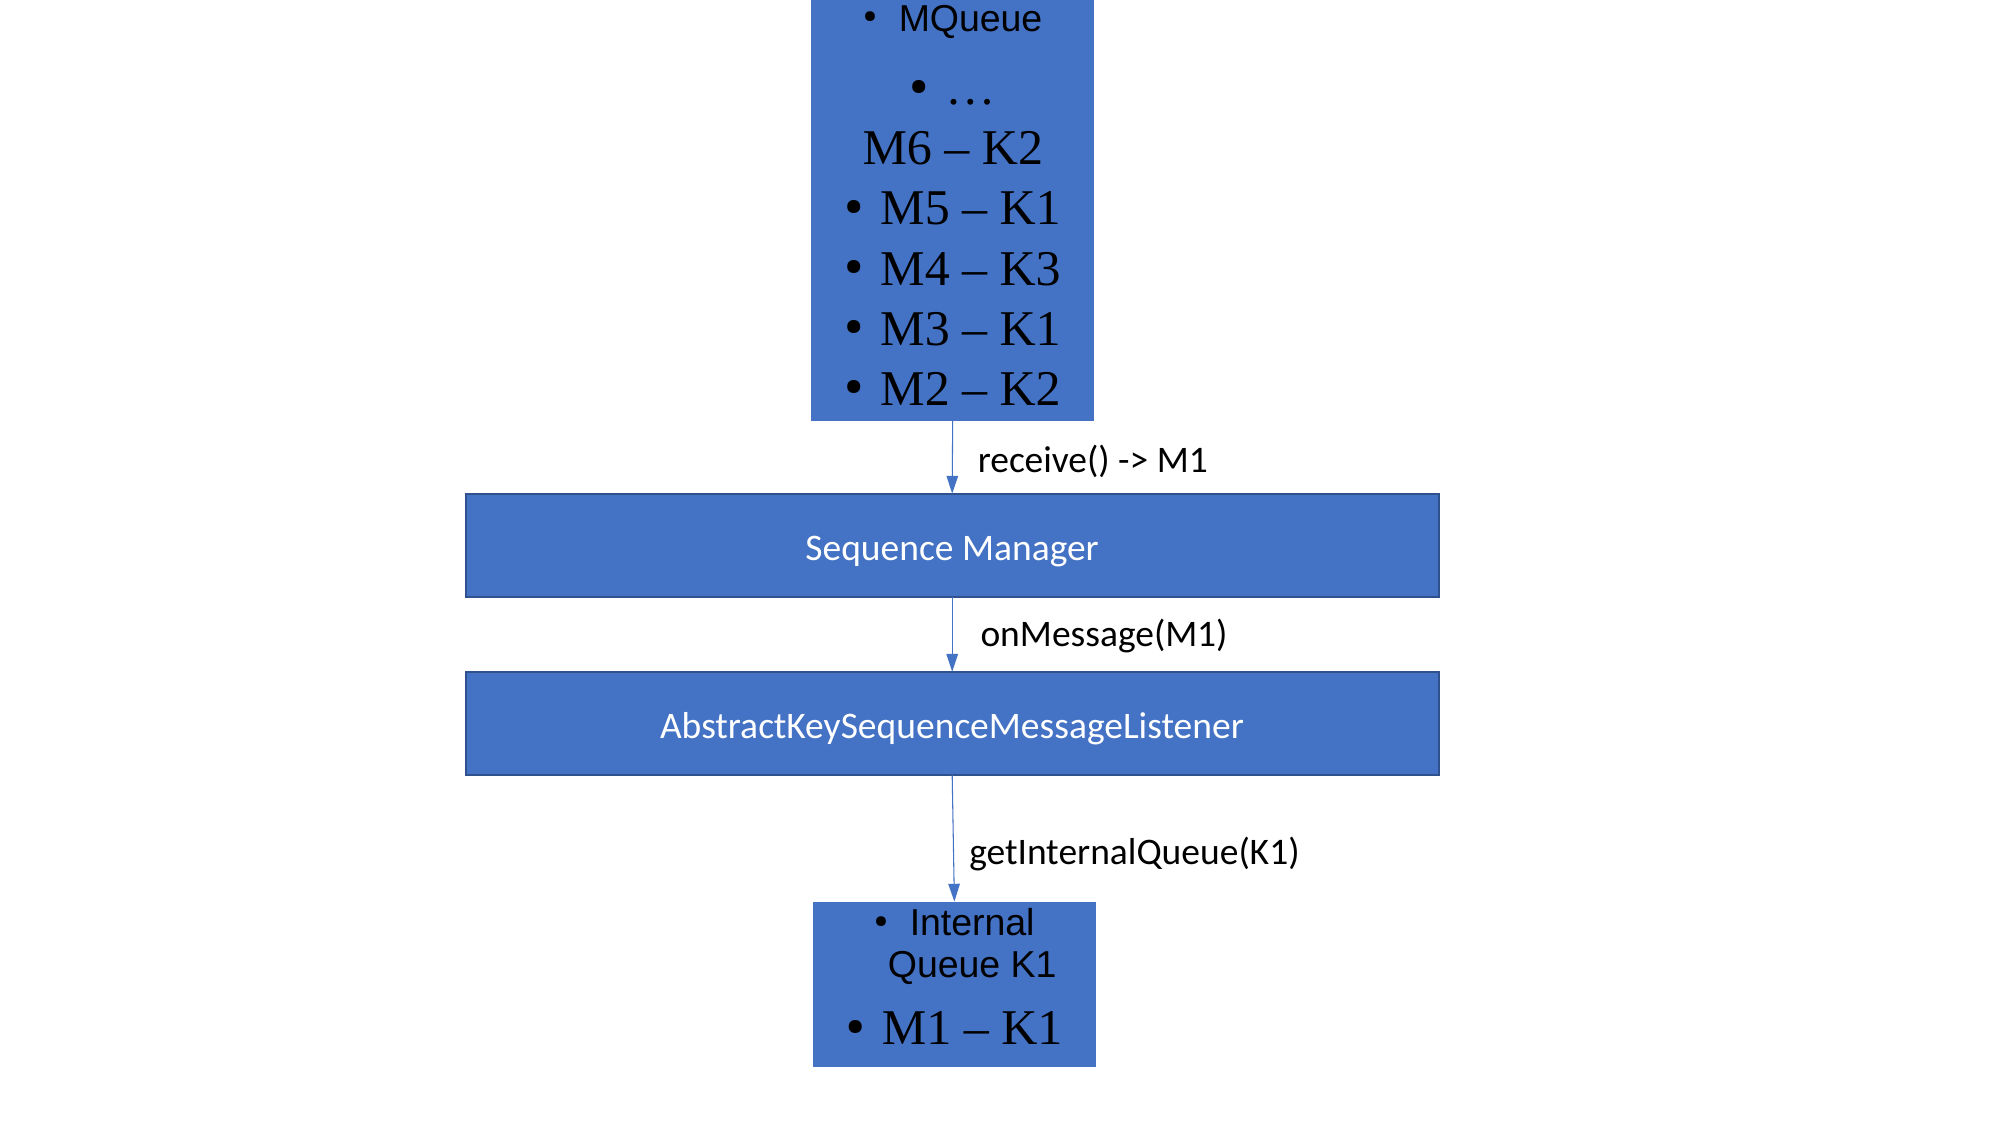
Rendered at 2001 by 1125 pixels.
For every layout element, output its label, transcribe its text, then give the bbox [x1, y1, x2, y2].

table_header MQueue [811, 0, 1094, 60]
text_box onMessage(M1) [965, 601, 1247, 662]
text_box getInternalQueue(K1) [954, 819, 1320, 881]
table_cell M2 – K2 [811, 361, 1094, 421]
table_cell M4 – K3 [811, 240, 1094, 301]
text_box AbstractKeySequenceMessageListener [466, 672, 1439, 775]
text_box Sequence Manager [466, 494, 1439, 597]
table_cell M3 – K1 [811, 301, 1094, 361]
table_cell M6 – K2 [811, 120, 1094, 180]
table_cell … [811, 60, 1094, 120]
text_box receive() -> M1 [962, 427, 1227, 488]
table_cell M5 – K1 [811, 180, 1094, 240]
table_header Internal Queue K1 [813, 902, 1096, 1001]
table_cell M1 – K1 [813, 1001, 1096, 1067]
